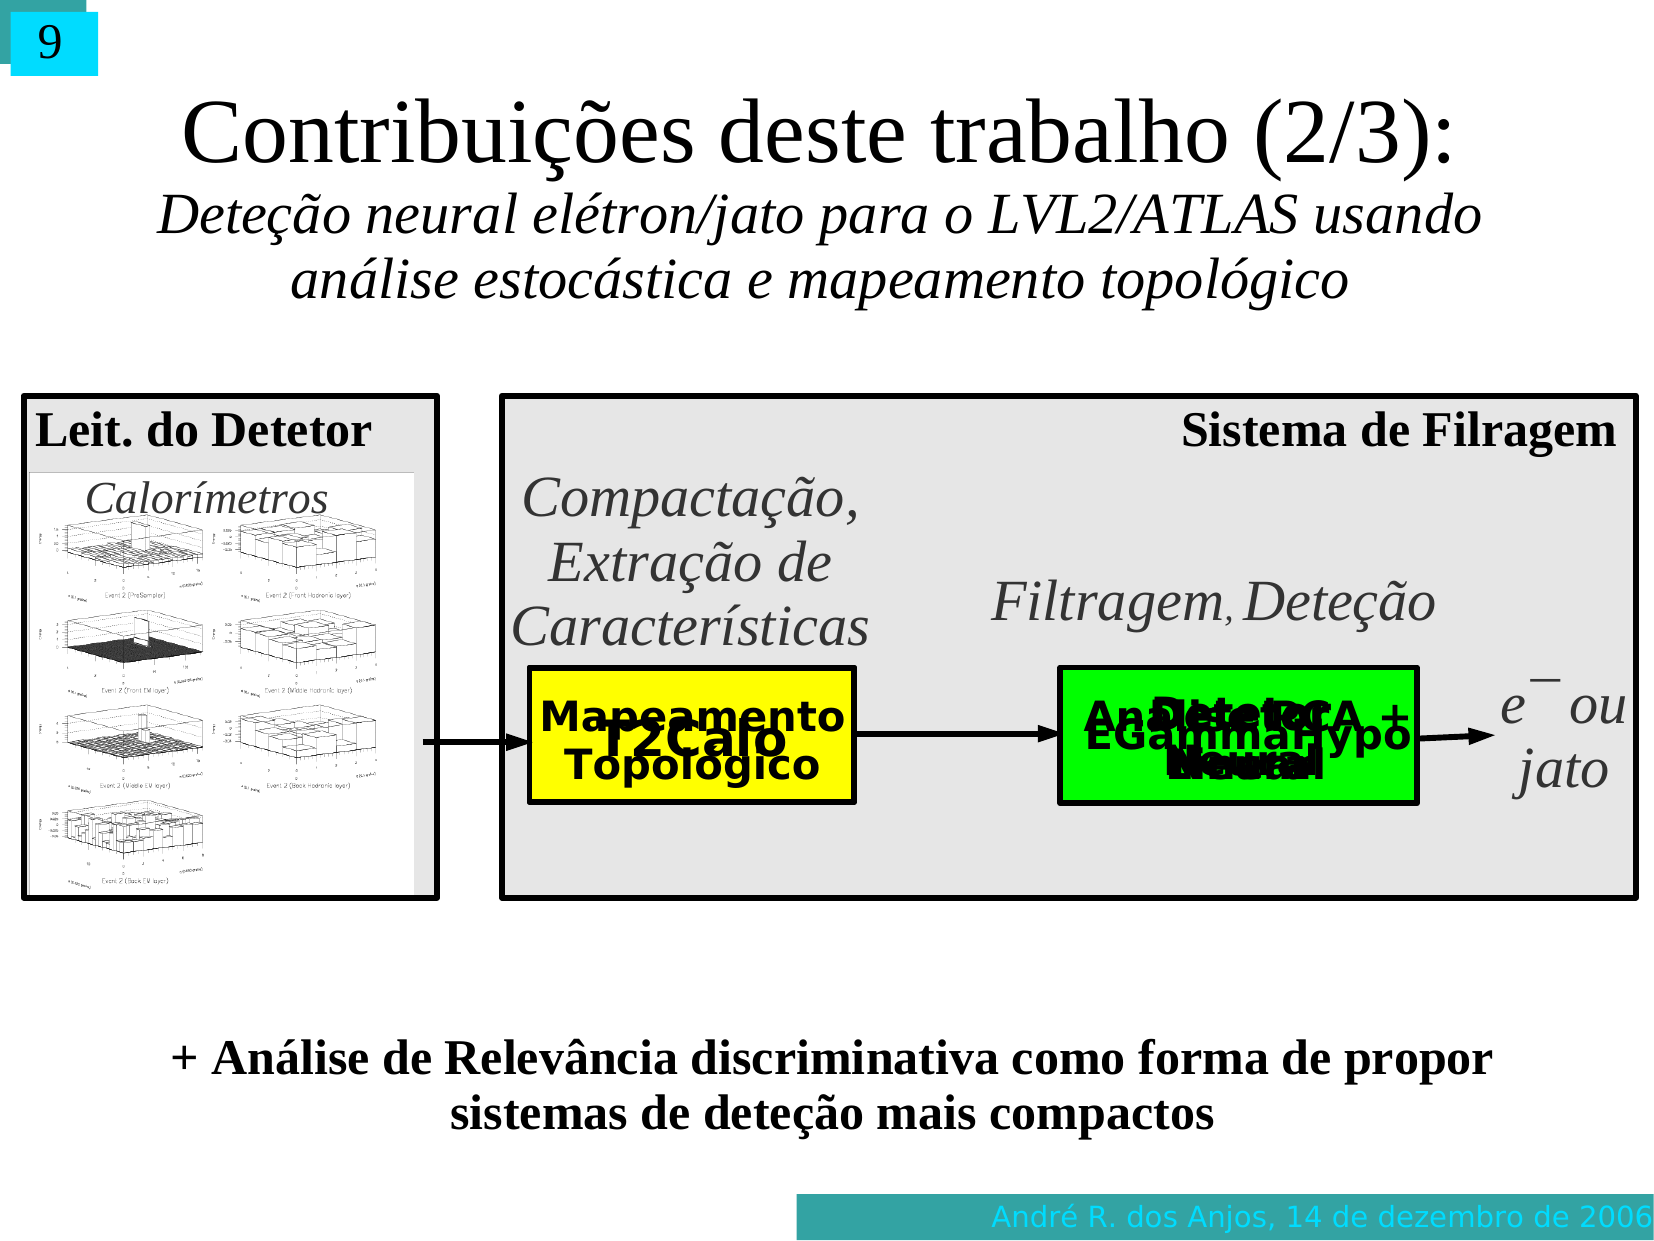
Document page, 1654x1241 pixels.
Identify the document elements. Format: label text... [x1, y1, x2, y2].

text_box Detetor Neural [1051, 688, 1432, 786]
text_box Calorímetros [59, 472, 355, 524]
text_box Leit. do Detetor [35, 401, 479, 457]
text_box Mapeamento Topológico [506, 692, 879, 790]
text_box Sistema de Filragem [1181, 401, 1625, 457]
text_box [23, 395, 438, 898]
text_box Filtragem, Deteção [986, 568, 1442, 633]
text_box Compactação, Extração de Características [443, 464, 938, 659]
text_box + Análise de Relevância discriminativa como forma de propor sistemas de deteção mais compactos [131, 1029, 1535, 1141]
text_box Detetor Linear [1049, 692, 1058, 790]
text_box [501, 737, 1636, 898]
text_box Análise PCA + Neural [1058, 692, 1439, 790]
picture [29, 472, 414, 895]
title Contribuições deste trabalho (2/3): Deteção neural elétron/jato para o LVL2/ATLAS usando análise estocástica e mapeamento topológico [114, 36, 1527, 356]
text_box e¯ ou jato [1466, 671, 1654, 801]
text_box [501, 395, 1636, 739]
